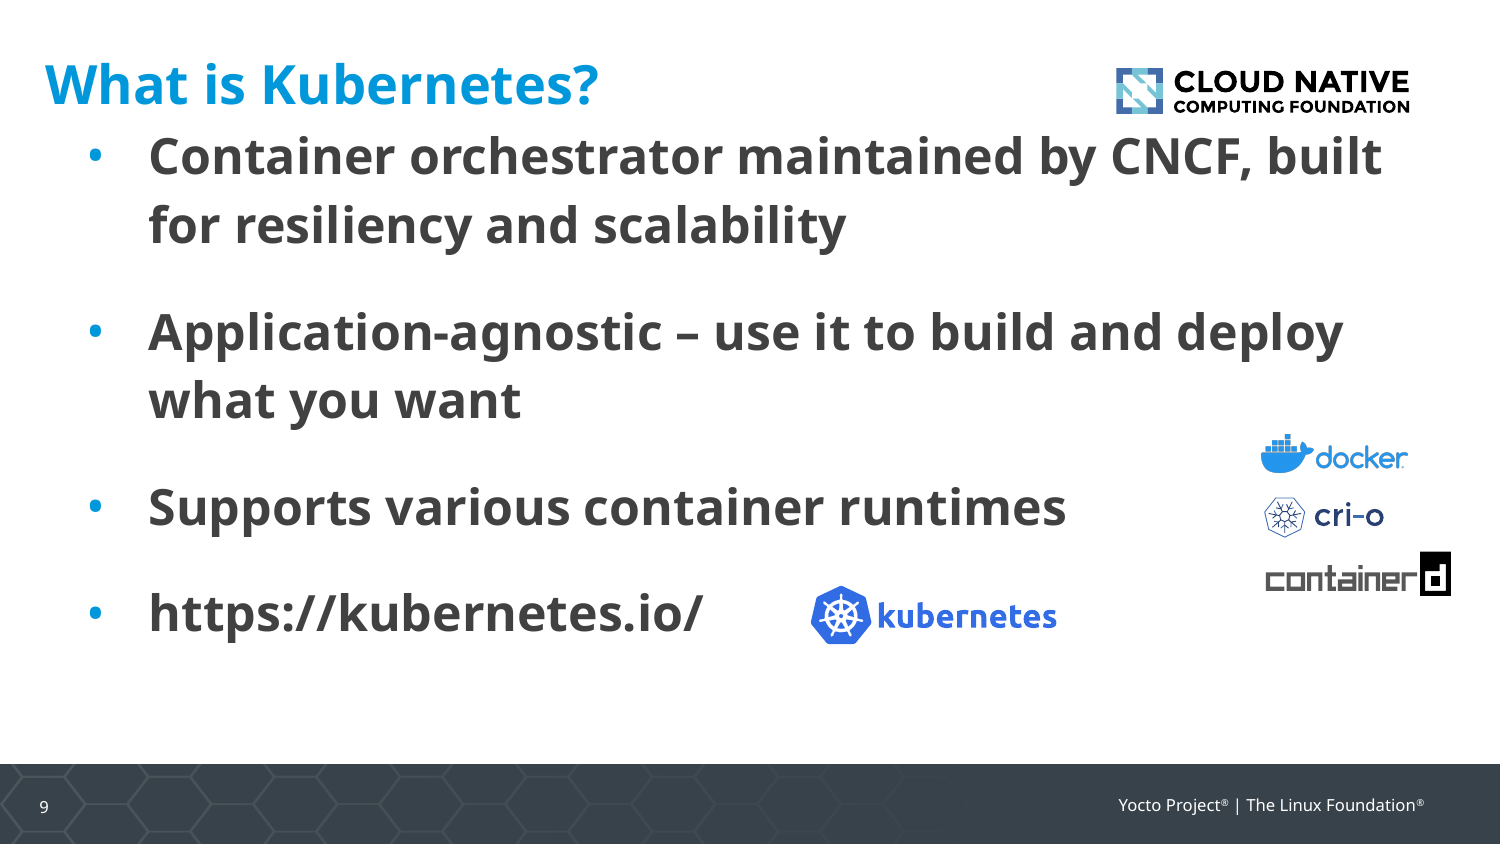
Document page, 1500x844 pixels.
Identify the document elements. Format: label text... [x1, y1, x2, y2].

list Container orchestrator maintained by CNCF, built for resiliency and scalability Application-agnostic – use it to build and deploy what you want Supports various container runtimes https://kubernetes.io/ [73, 115, 1425, 734]
title What is Kubernetes? [44, 50, 1395, 160]
picture [0, 0, 1500, 844]
